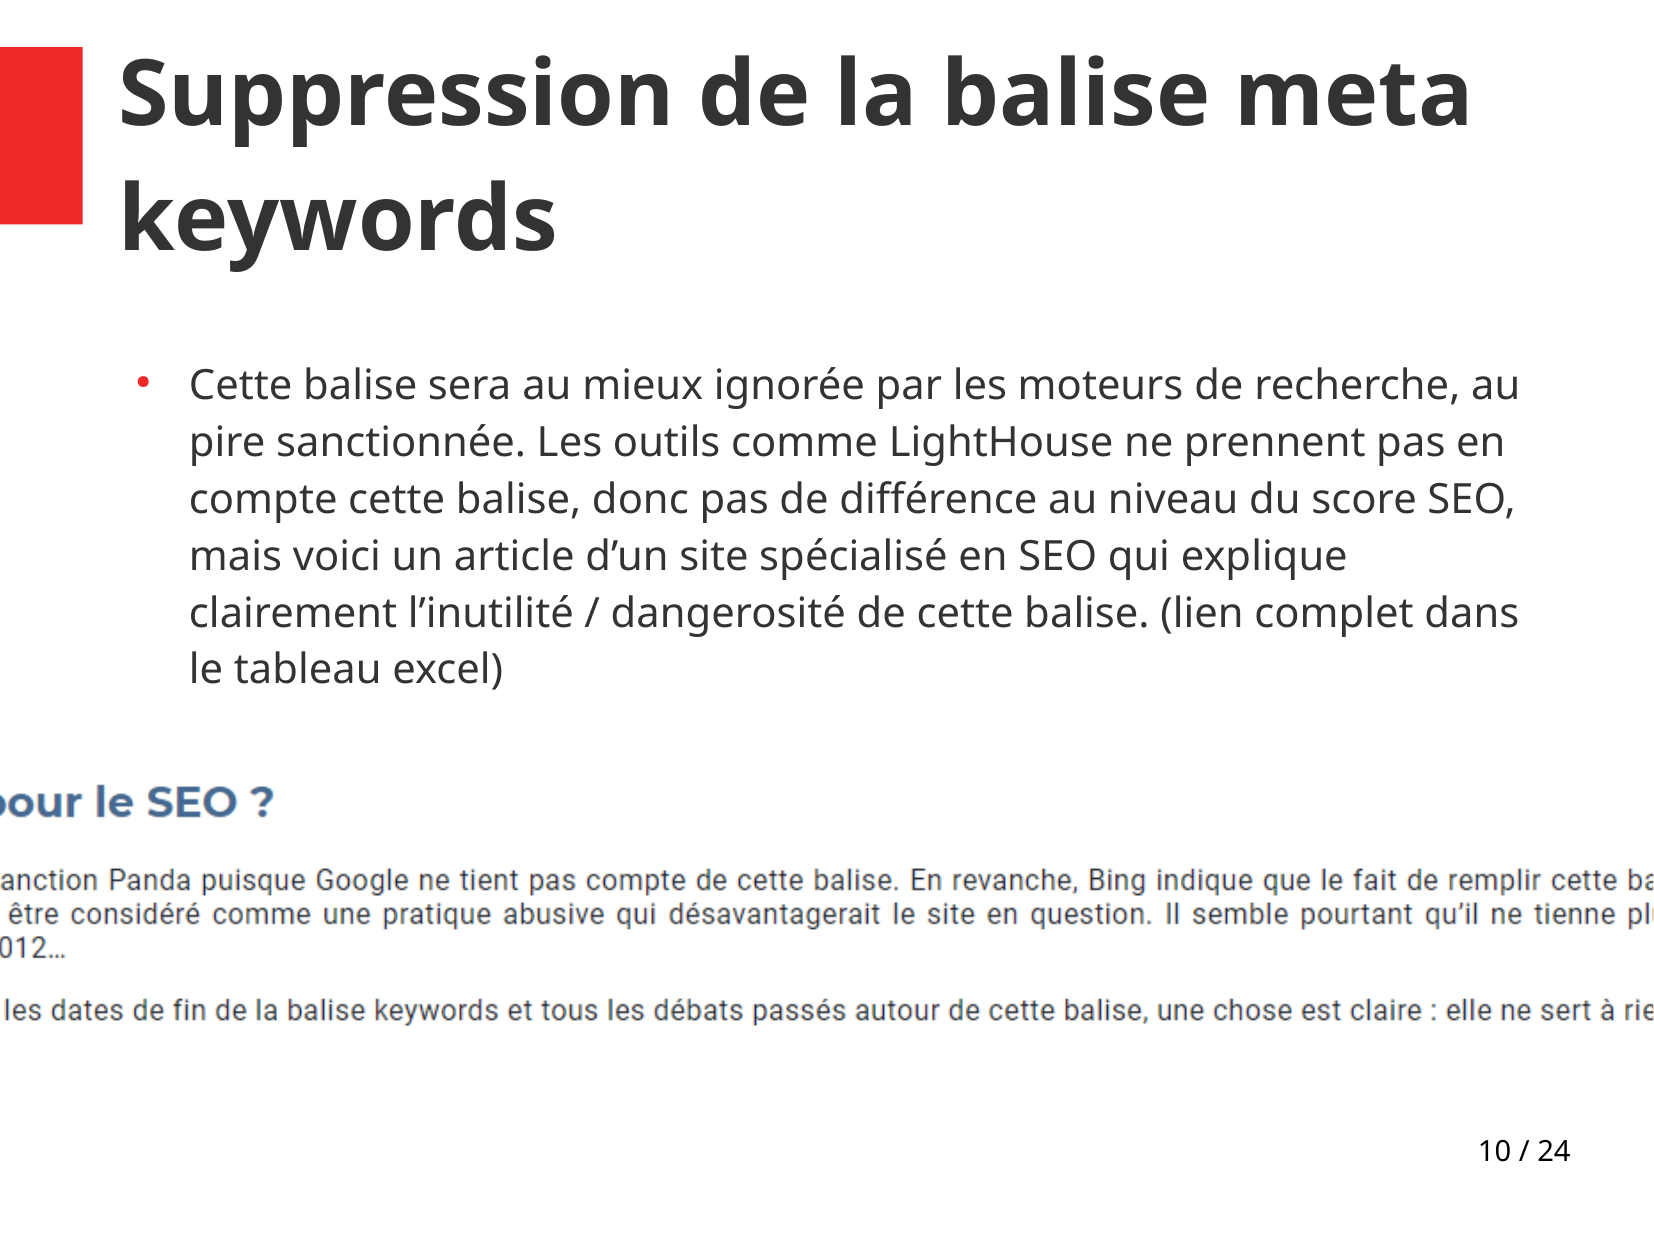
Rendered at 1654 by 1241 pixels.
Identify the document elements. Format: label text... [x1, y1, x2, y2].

list Cette balise sera au mieux ignorée par les moteurs de recherche, au pire sanctionnée. Les outils comme LightHouse ne prennent pas en compte cette balise, donc pas de différence au niveau du score SEO, mais voici un article d’un site spécialisé en SEO qui explique clairement l’inutilité / dangerosité de cette balise. (lien complet dans le tableau excel) [118, 354, 1536, 755]
picture [0, 755, 1654, 1099]
title Suppression de la balise meta keywords [118, 27, 1571, 278]
